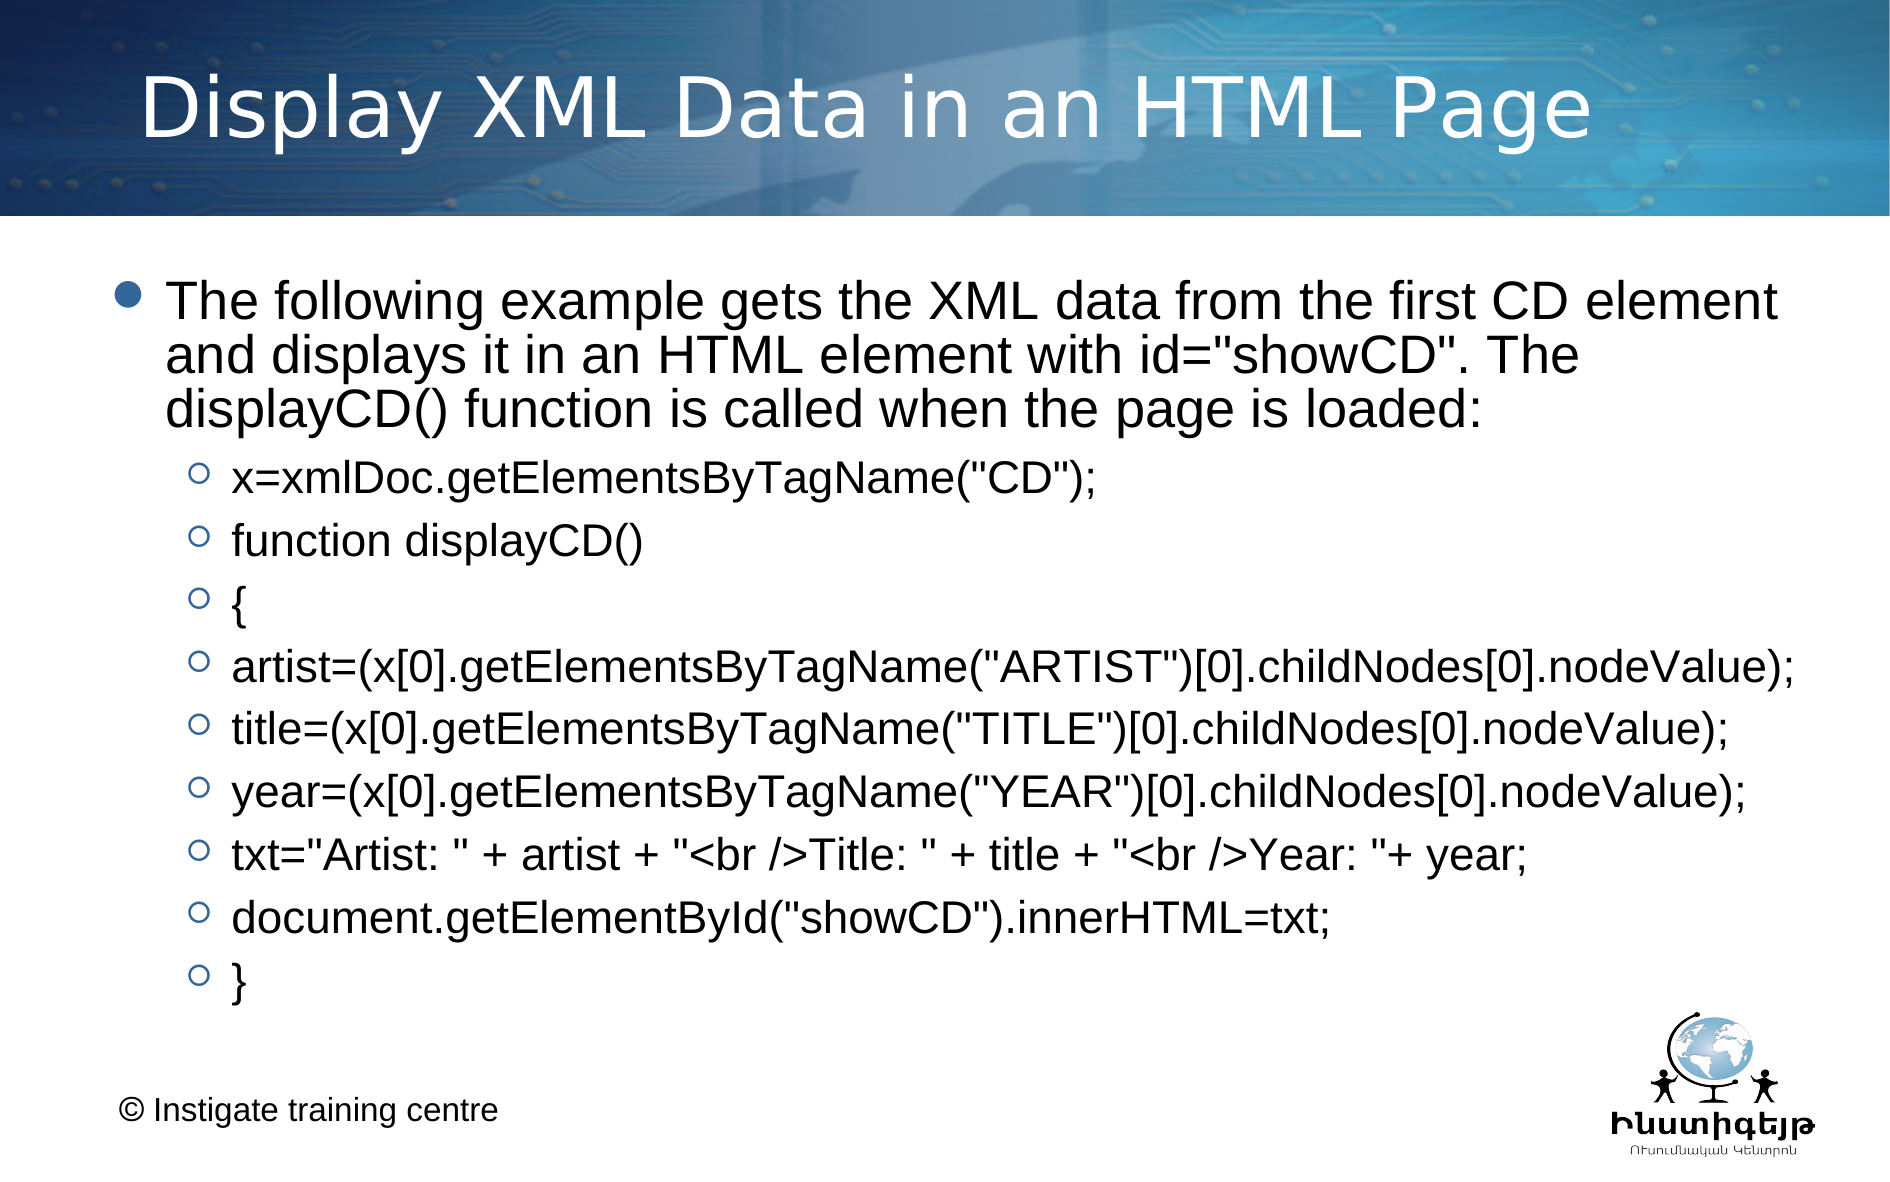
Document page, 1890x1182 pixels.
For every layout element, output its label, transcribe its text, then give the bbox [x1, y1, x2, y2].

picture [0, 0, 1890, 216]
picture [1612, 1012, 1815, 1157]
list The following example gets the XML data from the first CD element and displays it in an HTML element with id="showCD". The displayCD() function is called when the page is loaded: x=xmlDoc.getElementsByTagName("CD"); function displayCD() { artist=(x[0].getElementsByTagName("ARTIST")[0].childNodes[0].nodeValue); title=(x[0].getElementsByTagName("TITLE")[0].childNodes[0].nodeValue); year=(x[0].getElementsByTagName("YEAR")[0].childNodes[0].nodeValue); txt="Artist: " + artist + "<br />Title: " + title + "<br />Year: "+ year; document.getElementById("showCD").innerHTML=txt; } [110, 276, 1801, 306]
